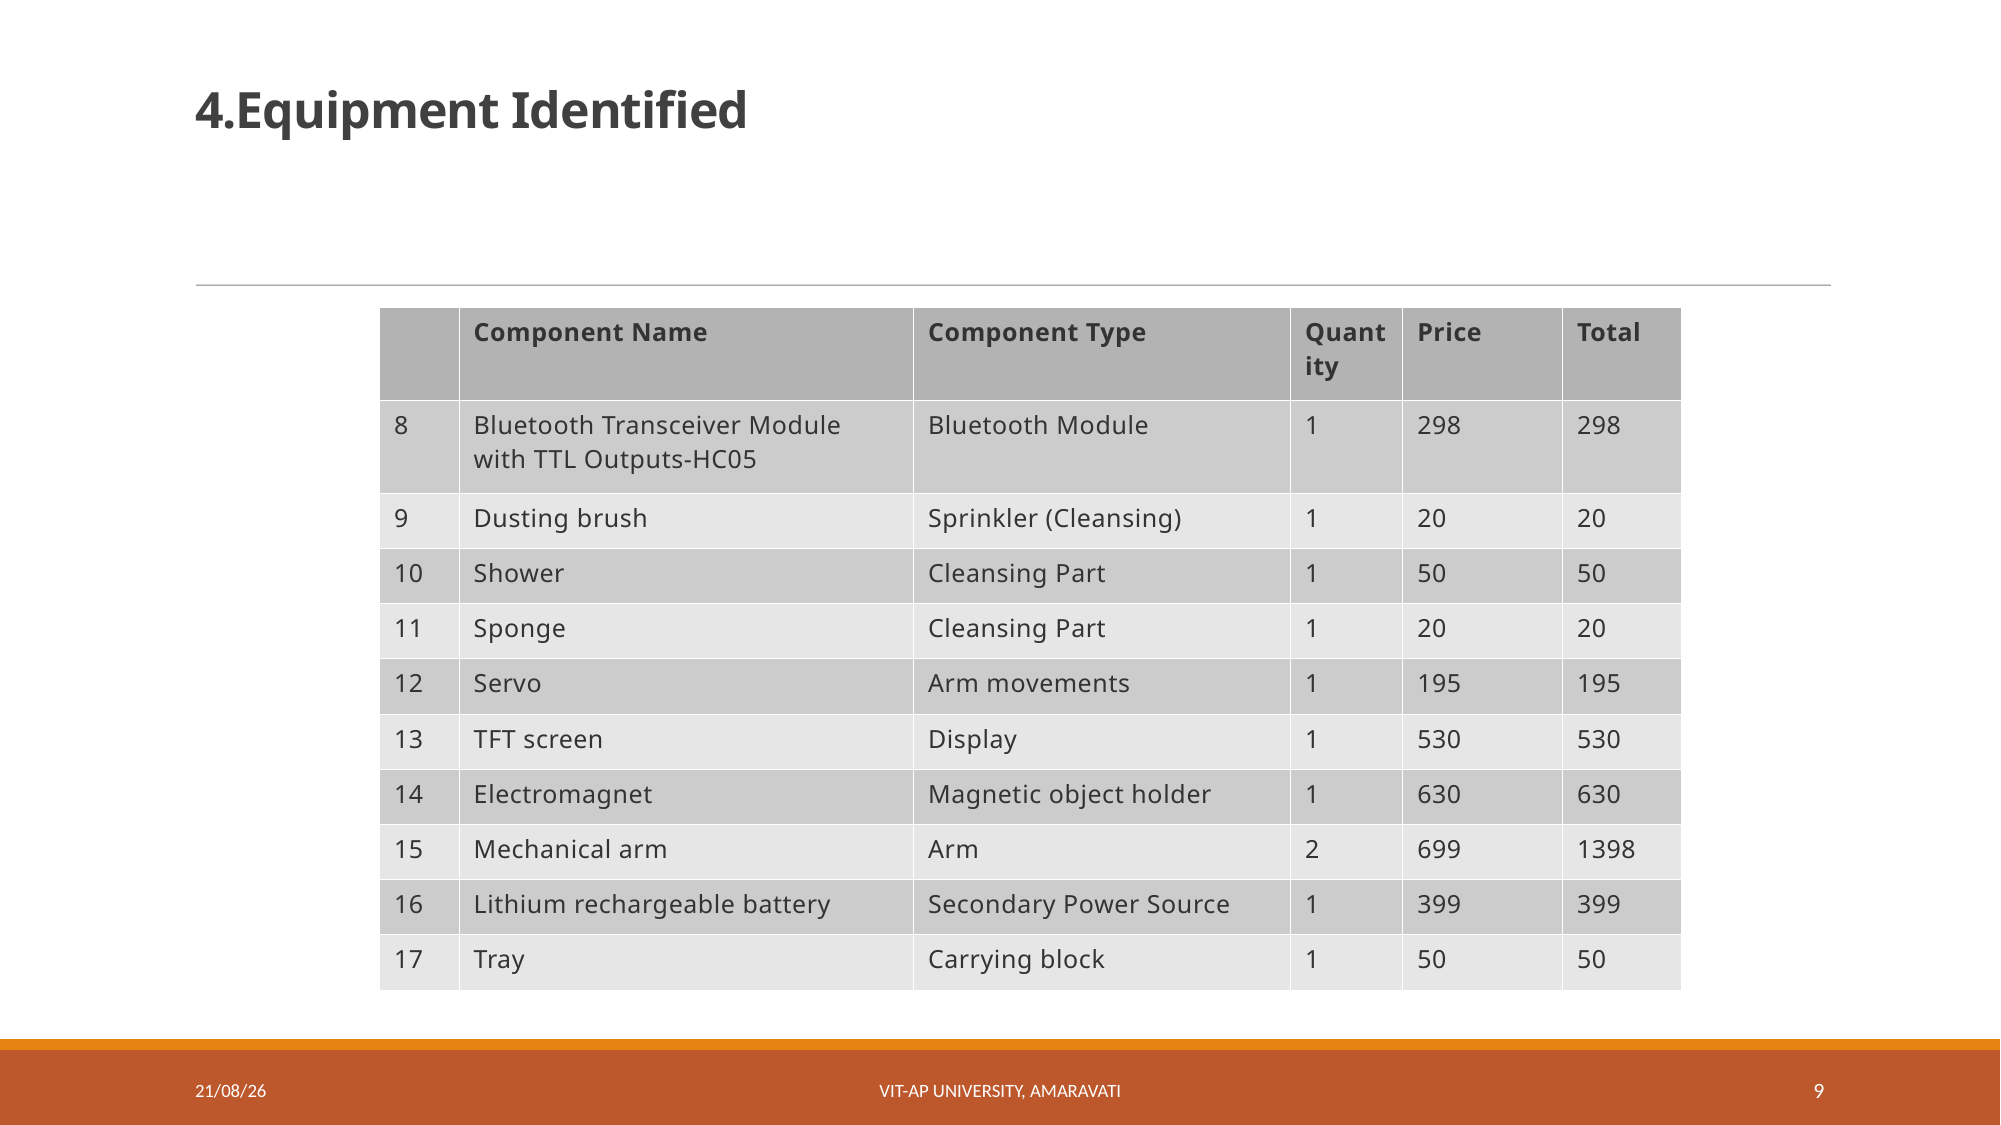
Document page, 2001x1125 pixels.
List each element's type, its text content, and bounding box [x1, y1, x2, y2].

table_cell Lithium rechargeable battery [460, 880, 913, 934]
table_cell 11 [380, 604, 459, 658]
table_cell 1 [1291, 770, 1402, 824]
table_cell 1 [1291, 659, 1402, 714]
table_cell Sprinkler (Cleansing) [914, 494, 1290, 548]
table_cell Carrying block [914, 935, 1290, 990]
table_cell 20 [1403, 494, 1562, 548]
table_cell 1 [1291, 715, 1402, 769]
table_cell 530 [1403, 715, 1562, 769]
table_cell 530 [1563, 715, 1681, 769]
table_cell Electromagnet [460, 770, 913, 824]
table_cell Cleansing Part [914, 604, 1290, 658]
table_cell 20 [1563, 494, 1681, 548]
table_cell 1 [1291, 880, 1402, 934]
table_cell 1 [1291, 604, 1402, 658]
table_cell 399 [1403, 880, 1562, 934]
table_cell Arm [914, 825, 1290, 879]
table_cell 1 [1291, 401, 1402, 493]
table_cell Servo [460, 659, 913, 714]
table_cell 50 [1403, 935, 1562, 990]
table_cell 17 [380, 935, 459, 990]
table_cell 10 [380, 549, 459, 603]
table_cell Sponge [460, 604, 913, 658]
table_cell 1398 [1563, 825, 1681, 879]
table_cell 2 [1291, 825, 1402, 879]
table_cell 195 [1403, 659, 1562, 714]
table_cell Display [914, 715, 1290, 769]
table_cell 298 [1563, 401, 1681, 493]
table_cell 15 [380, 825, 459, 879]
table_cell Bluetooth Module [914, 401, 1290, 493]
table_cell Mechanical arm [460, 825, 913, 879]
table_cell 50 [1403, 549, 1562, 603]
table_cell 1 [1291, 549, 1402, 603]
table_header [380, 308, 459, 400]
table_cell 50 [1563, 935, 1681, 990]
footer VIT-AP University, Amaravati [604, 1059, 1396, 1120]
table_cell 1 [1291, 935, 1402, 990]
table_cell 13 [380, 715, 459, 769]
table_cell 1 [1291, 494, 1402, 548]
table_cell 8 [380, 401, 459, 493]
table_header Component Type [914, 308, 1290, 400]
table_cell 195 [1563, 659, 1681, 714]
table_cell Tray [460, 935, 913, 990]
table_cell Cleansing Part [914, 549, 1290, 603]
table_cell Arm movements [914, 659, 1290, 714]
table_cell 14 [380, 770, 459, 824]
table_cell Shower [460, 549, 913, 603]
table_cell 50 [1563, 549, 1681, 603]
table_cell Bluetooth Transceiver Module with TTL Outputs-HC05 [460, 401, 913, 493]
slide_number <number> [1624, 1059, 1840, 1120]
table_cell 20 [1403, 604, 1562, 658]
table_cell 630 [1563, 770, 1681, 824]
table_cell 630 [1403, 770, 1562, 824]
table_header Component Name [460, 308, 913, 400]
table_header Total [1563, 308, 1681, 400]
table_cell 399 [1563, 880, 1681, 934]
table_header Price [1403, 308, 1562, 400]
table_header Quantity [1291, 308, 1402, 400]
table_cell 298 [1403, 401, 1562, 493]
title 4.Equipment Identified [180, 47, 1830, 146]
table_cell 699 [1403, 825, 1562, 879]
table_cell 9 [380, 494, 459, 548]
table_cell Magnetic object holder [914, 770, 1290, 824]
table_cell Dusting brush [460, 494, 913, 548]
table_cell 16 [380, 880, 459, 934]
table_cell 12 [380, 659, 459, 714]
table_cell Secondary Power Source [914, 880, 1290, 934]
slide_number 14/09/17 [180, 1059, 586, 1120]
table_cell TFT screen [460, 715, 913, 769]
table_cell 20 [1563, 604, 1681, 658]
